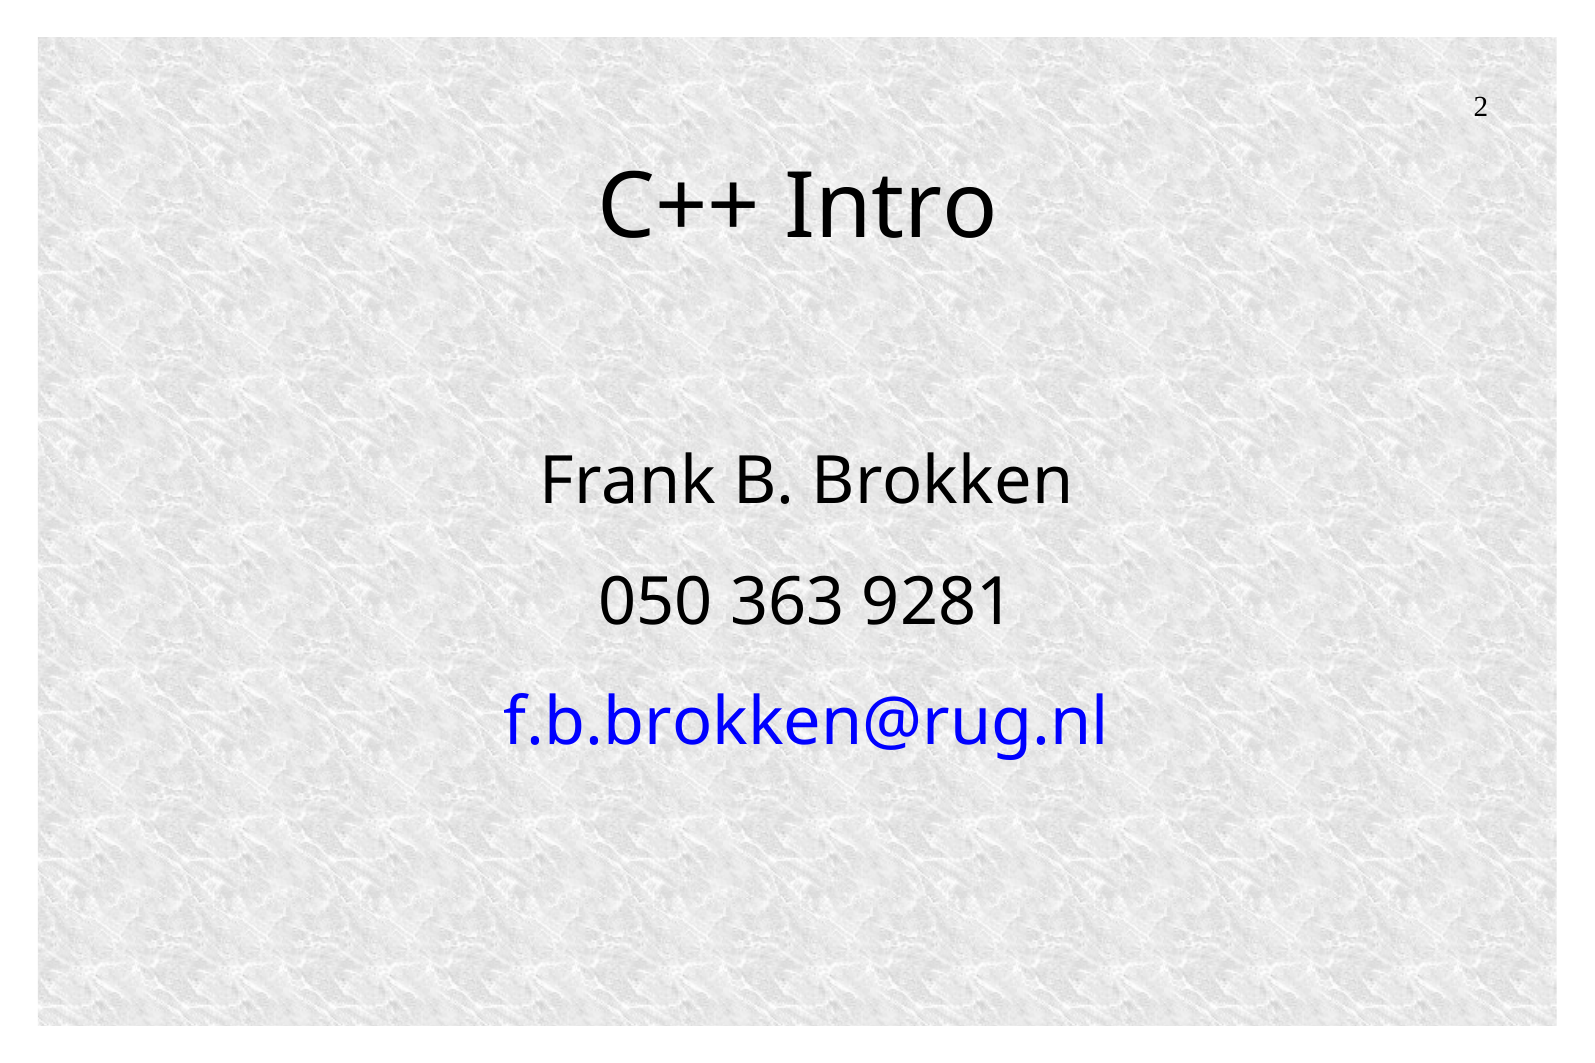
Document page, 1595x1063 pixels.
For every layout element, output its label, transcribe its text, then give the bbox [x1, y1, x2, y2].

picture [37, 37, 1557, 1026]
title C++ Intro [149, 119, 1447, 285]
list Frank B. Brokken 050 363 9281 f.b.brokken@rug.nl [149, 312, 1447, 943]
